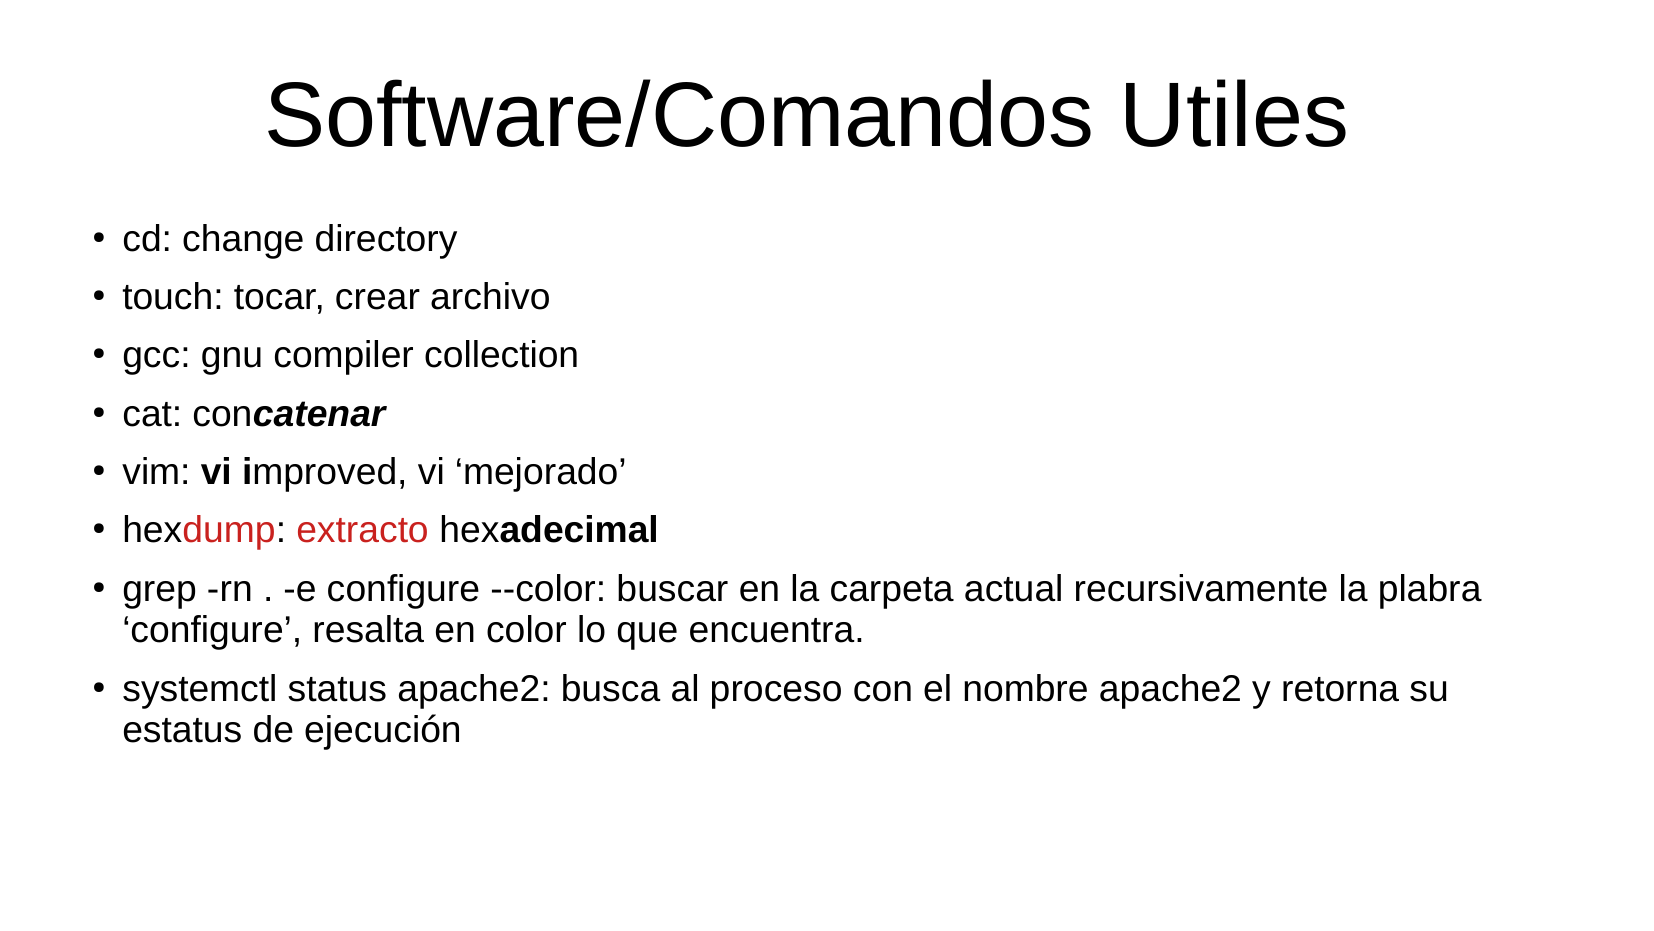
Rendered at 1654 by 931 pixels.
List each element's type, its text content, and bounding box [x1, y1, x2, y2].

title Software/Comandos Utiles [82, 37, 1571, 193]
list cd: change directory touch: tocar, crear archivo gcc: gnu compiler collection cat: concatenar vim: vi improved, vi ‘mejorado’ hexdump: extracto hexadecimal grep -rn . -e configure --color: buscar en la carpeta actual recursivamente la plabra ‘configure’, resalta en color lo que encuentra. systemctl status apache2: busca al proceso con el nombre apache2 y retorna su estatus de ejecución [82, 217, 1571, 758]
